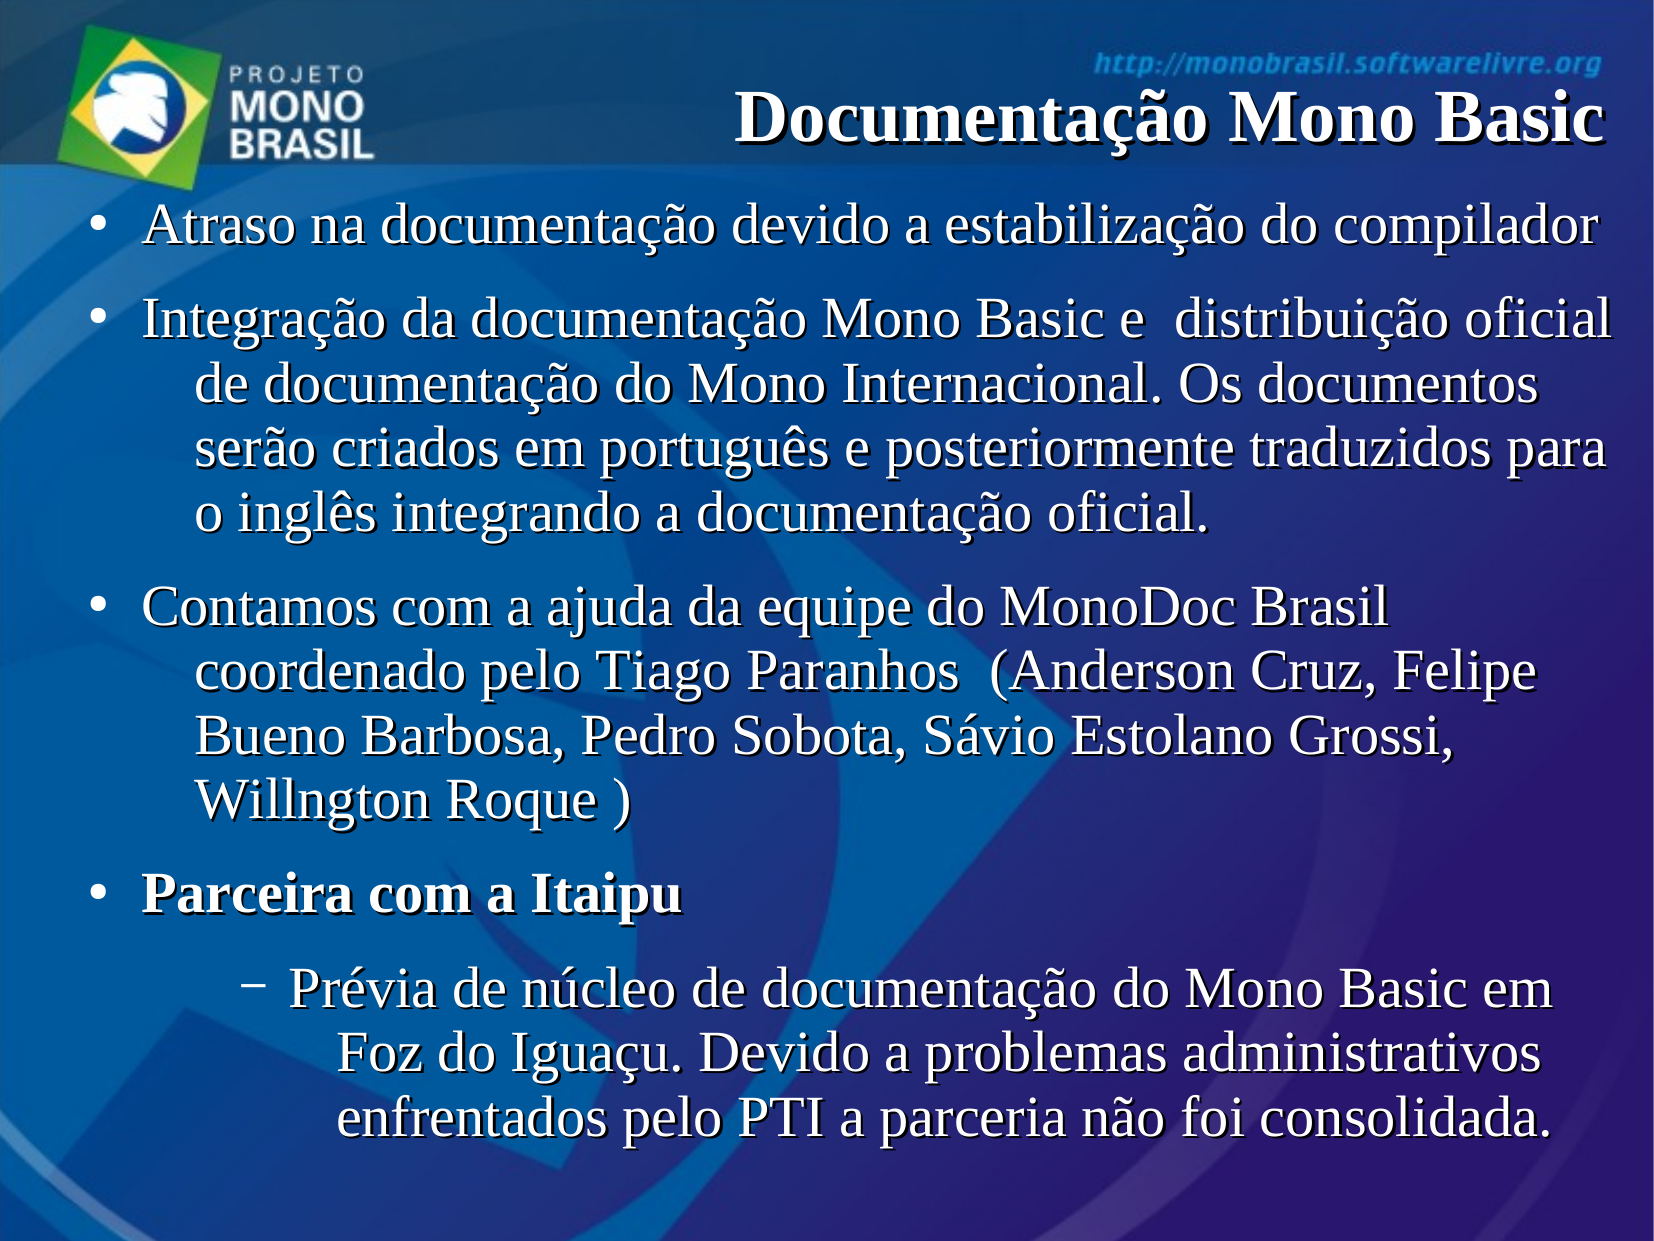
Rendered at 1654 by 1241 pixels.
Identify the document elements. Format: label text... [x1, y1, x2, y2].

list Atraso na documentação devido a estabilização do compilador Integração da documentação Mono Basic e distribuição oficial de documentação do Mono Internacional. Os documentos serão criados em português e posteriormente traduzidos para o inglês integrando a documentação oficial. Contamos com a ajuda da equipe do MonoDoc Brasil coordenado pelo Tiago Paranhos (Anderson Cruz, Felipe Bueno Barbosa, Pedro Sobota, Sávio Estolano Grossi, Willngton Roque ) Parceira com a Itaipu Prévia de núcleo de documentação do Mono Basic em Foz do Iguaçu. Devido a problemas administrativos enfrentados pelo PTI a parceria não foi consolidada. [52, 191, 1615, 1232]
picture [0, 0, 1654, 1241]
title Documentação Mono Basic [222, 43, 1606, 191]
